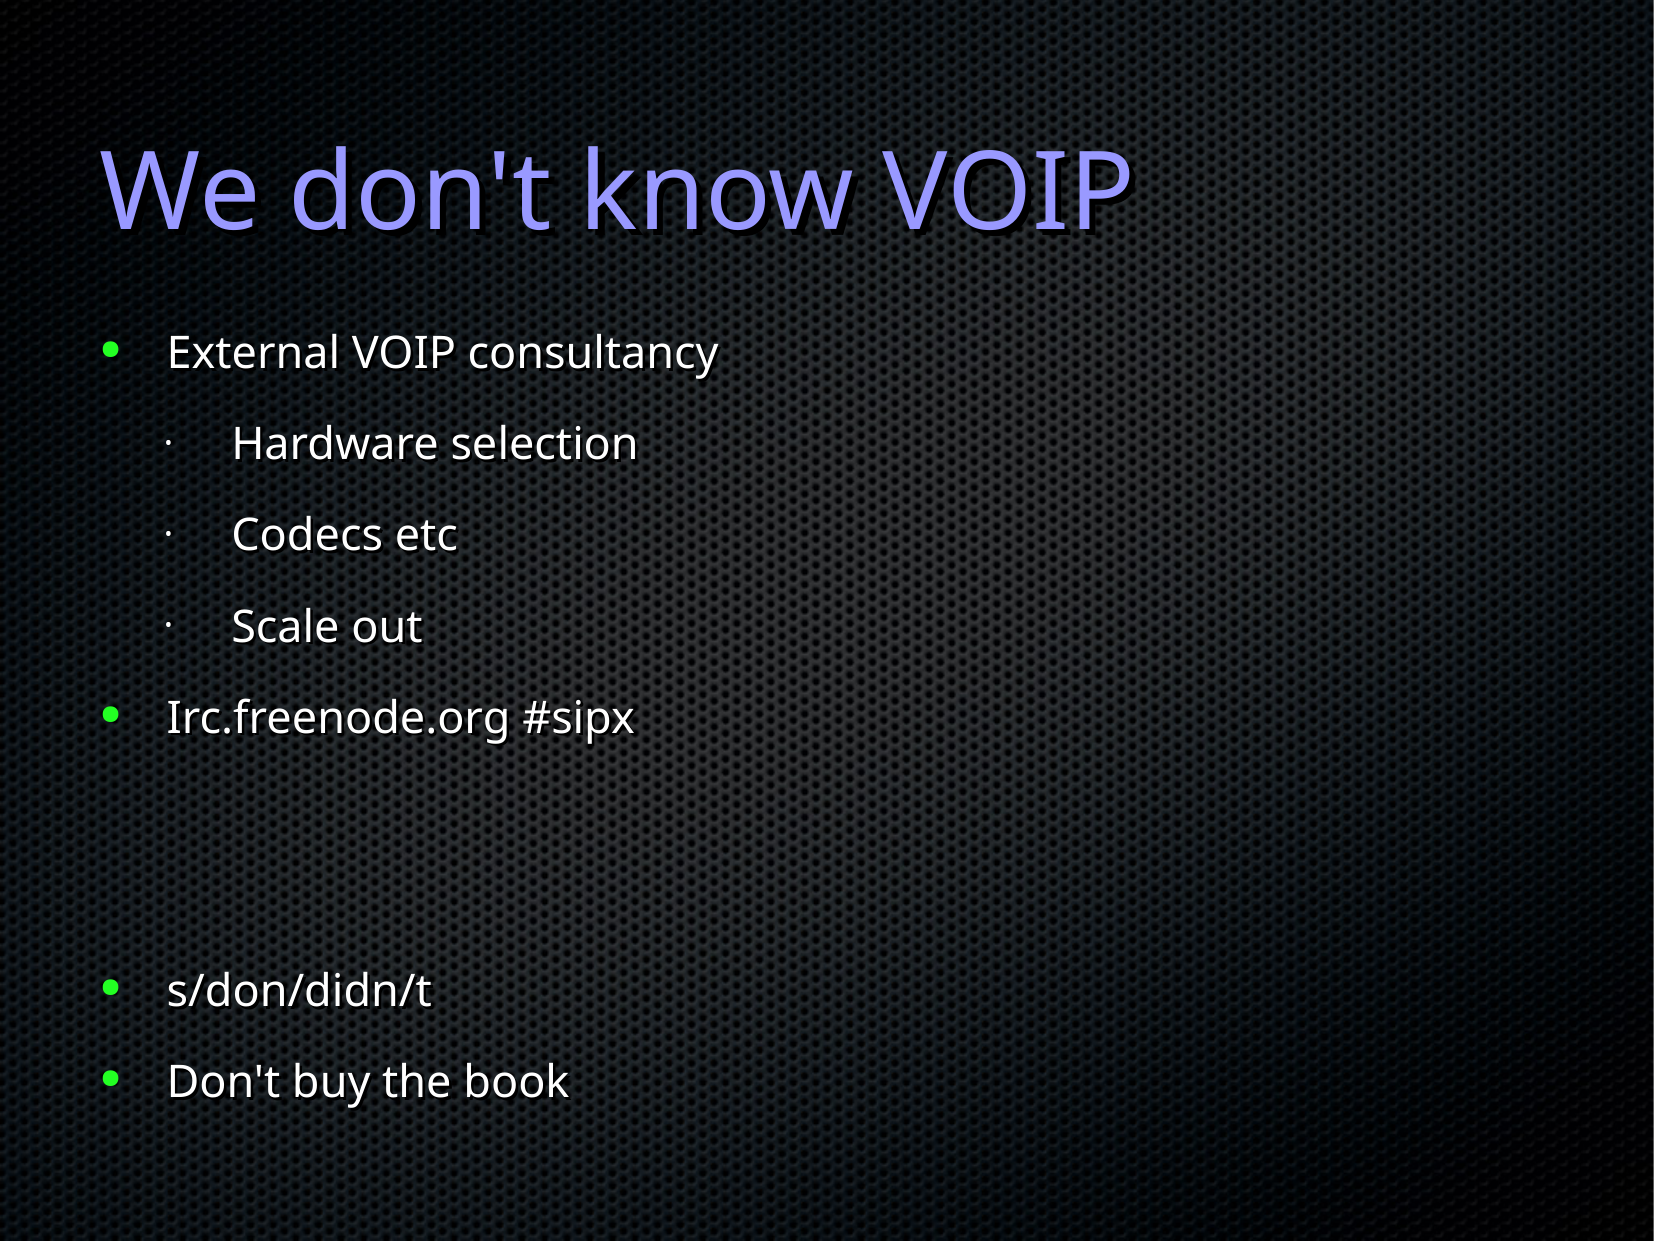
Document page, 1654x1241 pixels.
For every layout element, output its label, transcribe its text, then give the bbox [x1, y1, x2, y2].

list External VOIP consultancy Hardware selection Codecs etc Scale out Irc.freenode.org #sipx s/don/didn/t Don't buy the book [100, 320, 1554, 1191]
picture [0, 0, 1654, 1241]
title We don't know VOIP [100, 32, 1554, 320]
